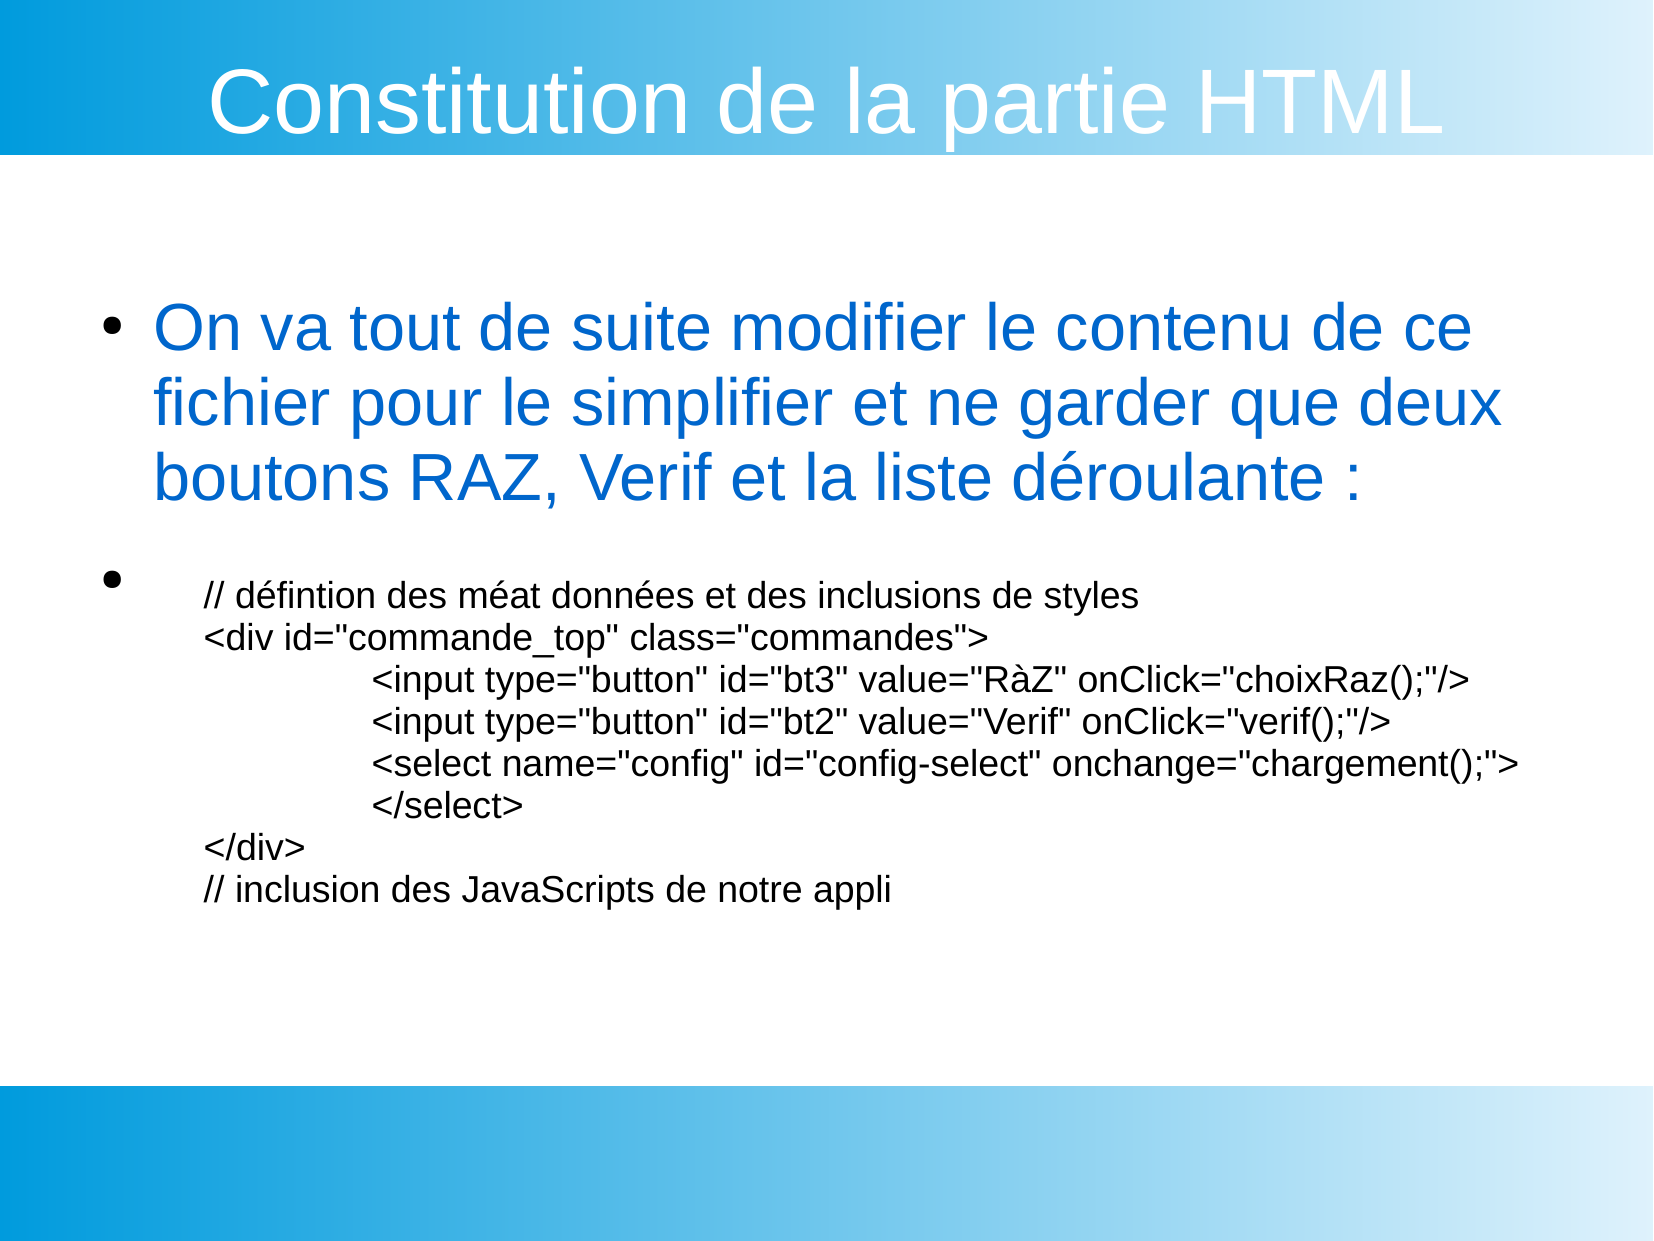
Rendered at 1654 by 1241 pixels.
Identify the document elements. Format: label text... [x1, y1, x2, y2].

text_box // défintion des méat données et des inclusions de styles <div id="commande_top" class="commandes"> <input type="button" id="bt3" value="RàZ" onClick="choixRaz();"/> <input type="button" id="bt2" value="Verif" onClick="verif();"/> <select name="config" id="config-select" onchange="chargement();"> </select> </div> // inclusion des JavaScripts de notre appli [188, 566, 1607, 918]
list On va tout de suite modifier le contenu de ce fichier pour le simplifier et ne garder que deux boutons RAZ, Verif et la liste déroulante : [82, 290, 1571, 1010]
title Constitution de la partie HTML [82, 49, 1571, 155]
